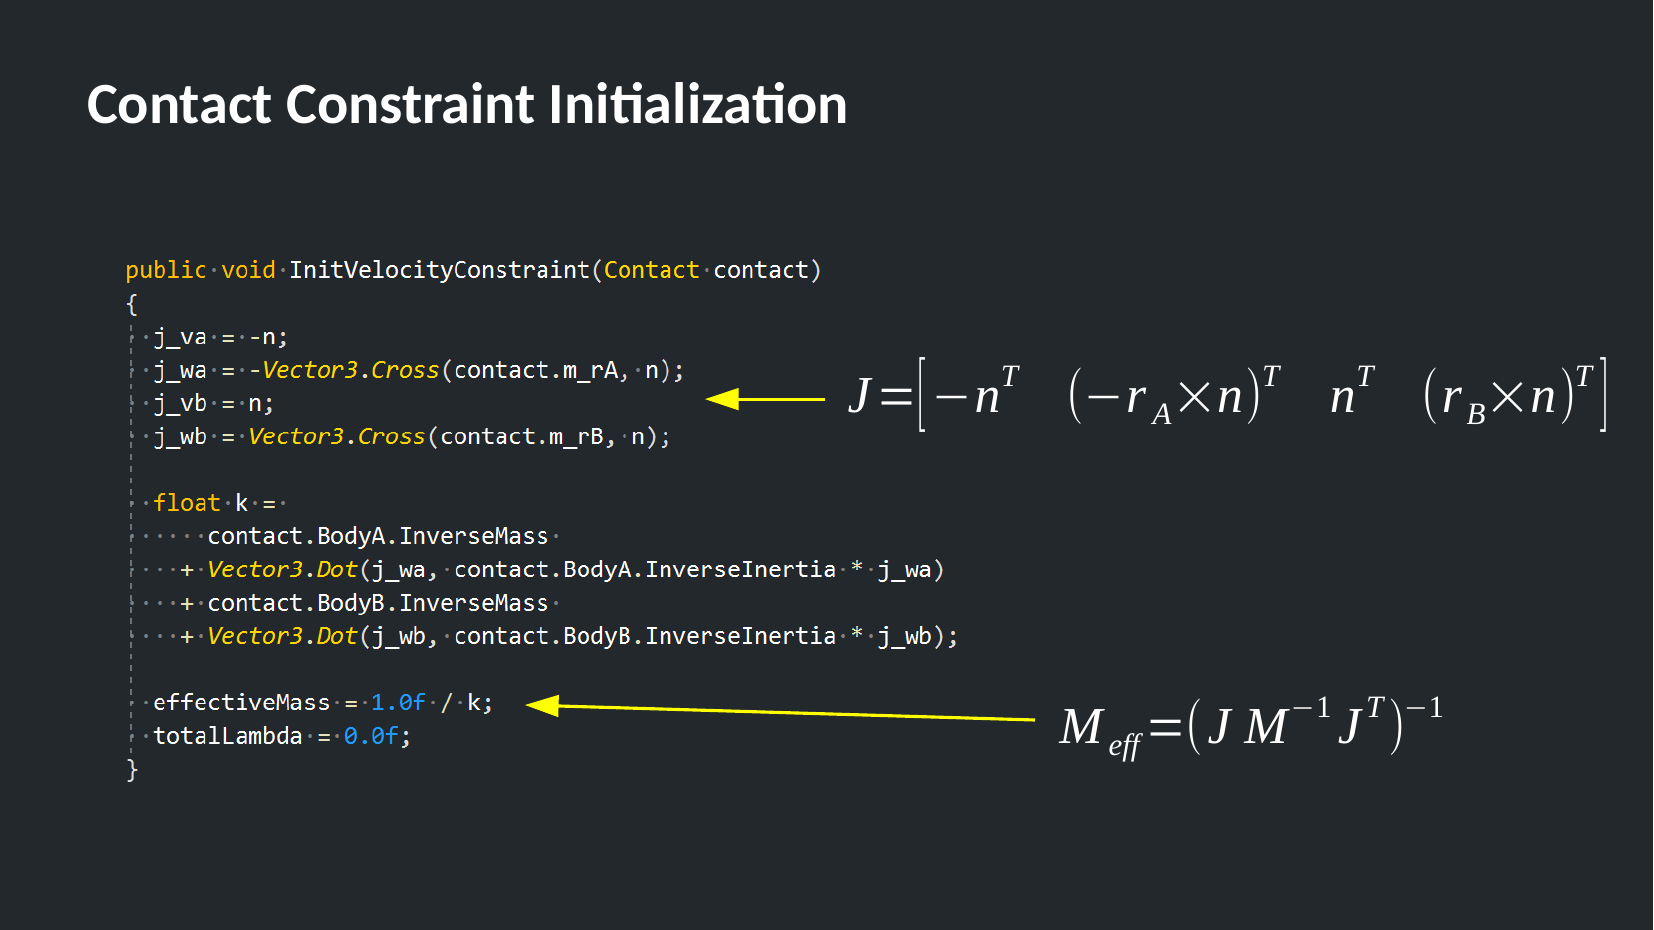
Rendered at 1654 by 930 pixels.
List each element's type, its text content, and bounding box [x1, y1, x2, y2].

picture [120, 254, 961, 793]
chart [1050, 690, 1450, 763]
chart [840, 355, 1619, 436]
text_box Contact Constraint Initialization [72, 72, 916, 210]
